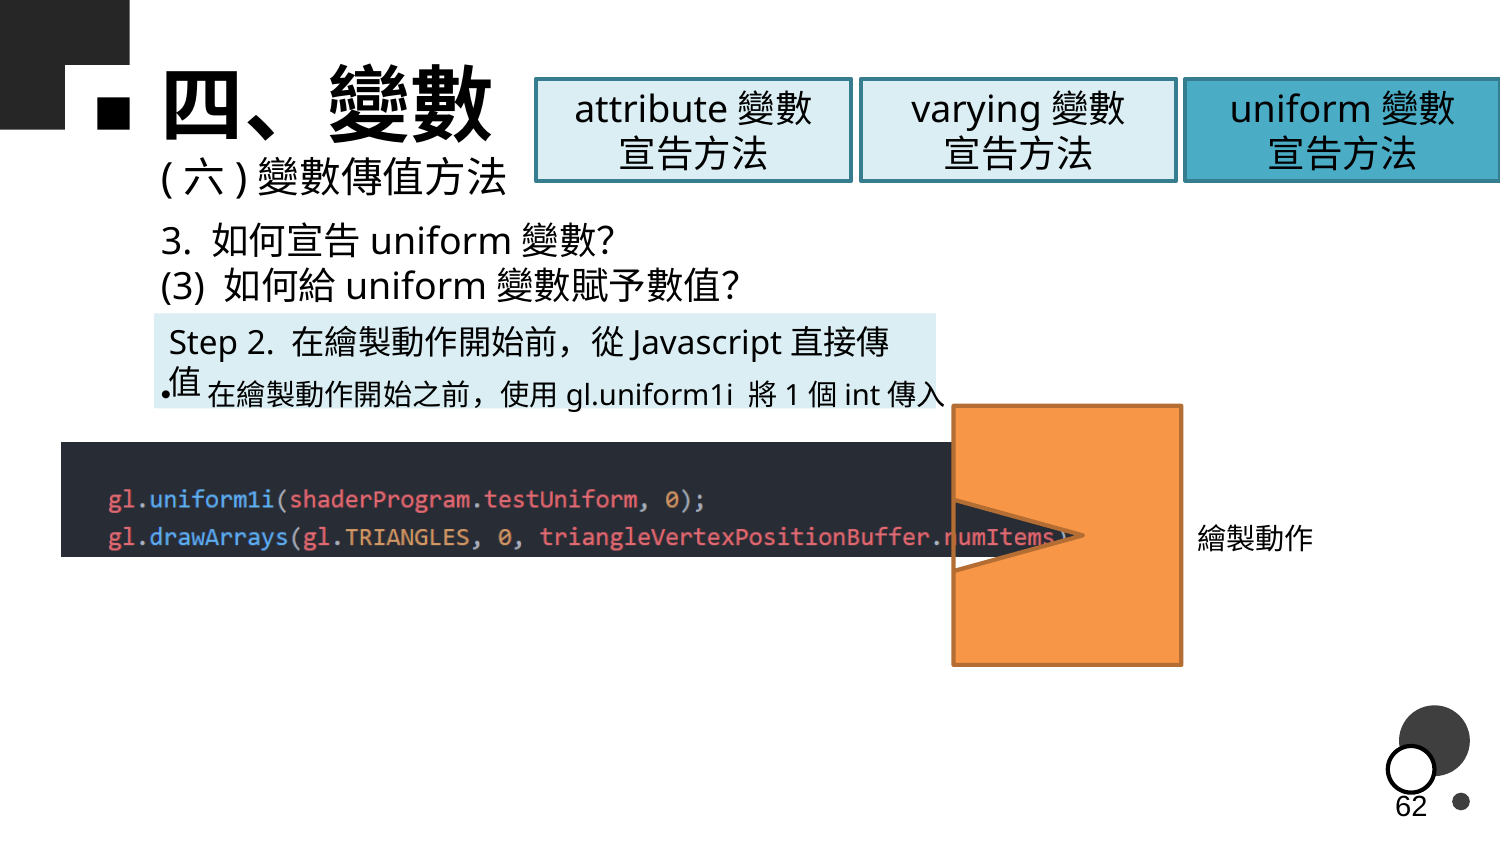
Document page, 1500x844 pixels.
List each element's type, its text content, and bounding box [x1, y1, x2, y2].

text_box [1387, 705, 1470, 782]
title 四、變數 [145, 32, 845, 143]
text_box [1452, 792, 1470, 811]
text_box [0, 0, 130, 130]
slide_number <number> [1092, 782, 1443, 827]
picture [954, 501, 1080, 557]
text_box [953, 405, 1182, 665]
text_box 3. 如何宣告uniform變數？ (3) 如何給uniform變數賦予數值？ [145, 209, 1486, 315]
text_box (六)變數傳值方法 [145, 143, 820, 209]
text_box attribute變數 宣告方法 [535, 78, 852, 181]
text_box Step 2. 在繪製動作開始前，從Javascript直接傳值 [153, 313, 936, 369]
text_box 繪製動作 [1182, 513, 1412, 564]
text_box [97, 97, 130, 130]
text_box varying變數 宣告方法 [861, 78, 1177, 181]
picture [61, 442, 953, 557]
text_box 在繪製動作開始之前，使用gl.uniform1i 將1個int傳入 [145, 369, 1280, 420]
text_box uniform變數 宣告方法 [1185, 78, 1500, 181]
